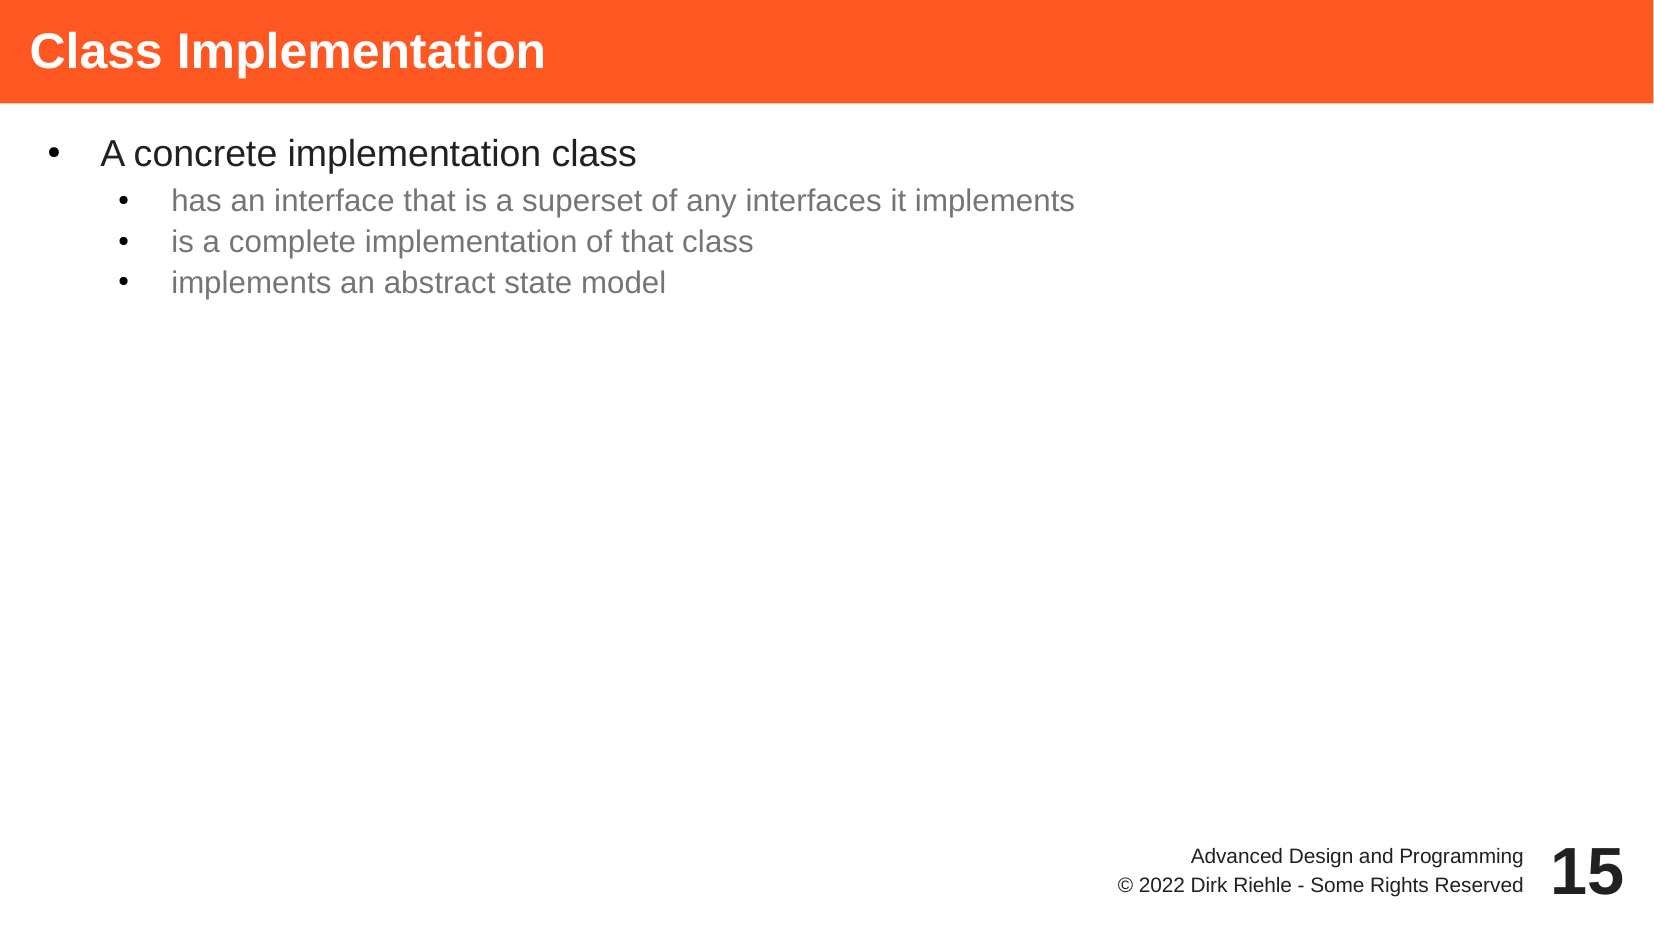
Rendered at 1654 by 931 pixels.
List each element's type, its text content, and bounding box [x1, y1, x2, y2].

list A concrete implementation class has an interface that is a superset of any interfaces it implements is a complete implementation of that class implements an abstract state model [29, 132, 1625, 813]
title Class Implementation [0, 0, 1654, 104]
